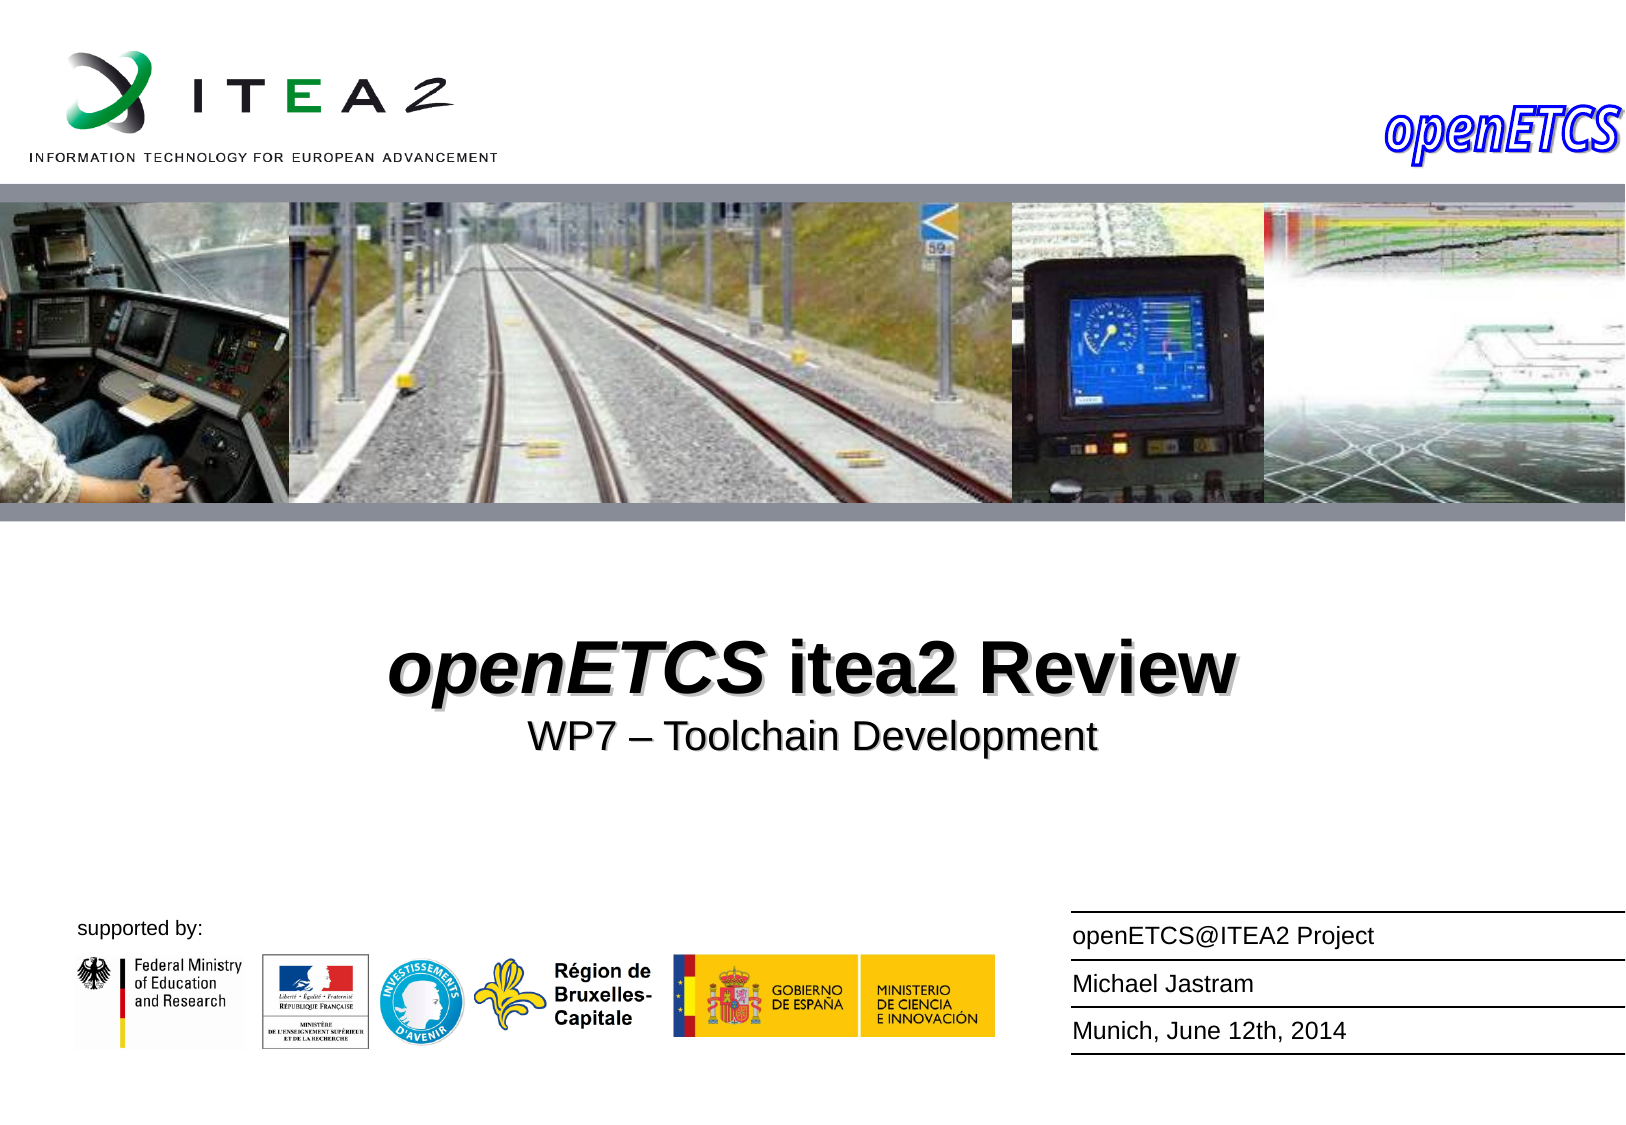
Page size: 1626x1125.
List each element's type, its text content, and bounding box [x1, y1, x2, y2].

text_box Munich, June 12th, 2014 [1072, 1011, 1626, 1047]
text_box openETCS@ITEA2 Project [1072, 916, 1626, 953]
picture [673, 954, 995, 1037]
picture [262, 954, 657, 1049]
picture [0, 198, 1626, 513]
text_box [0, 184, 1625, 203]
title openETCS itea2 Review WP7 – Toolchain Development [32, 599, 1593, 982]
picture [30, 51, 497, 162]
text_box [0, 503, 1625, 522]
picture [75, 956, 244, 1050]
text_box supported by: [62, 907, 228, 948]
text_box Michael Jastram [1072, 964, 1625, 1000]
